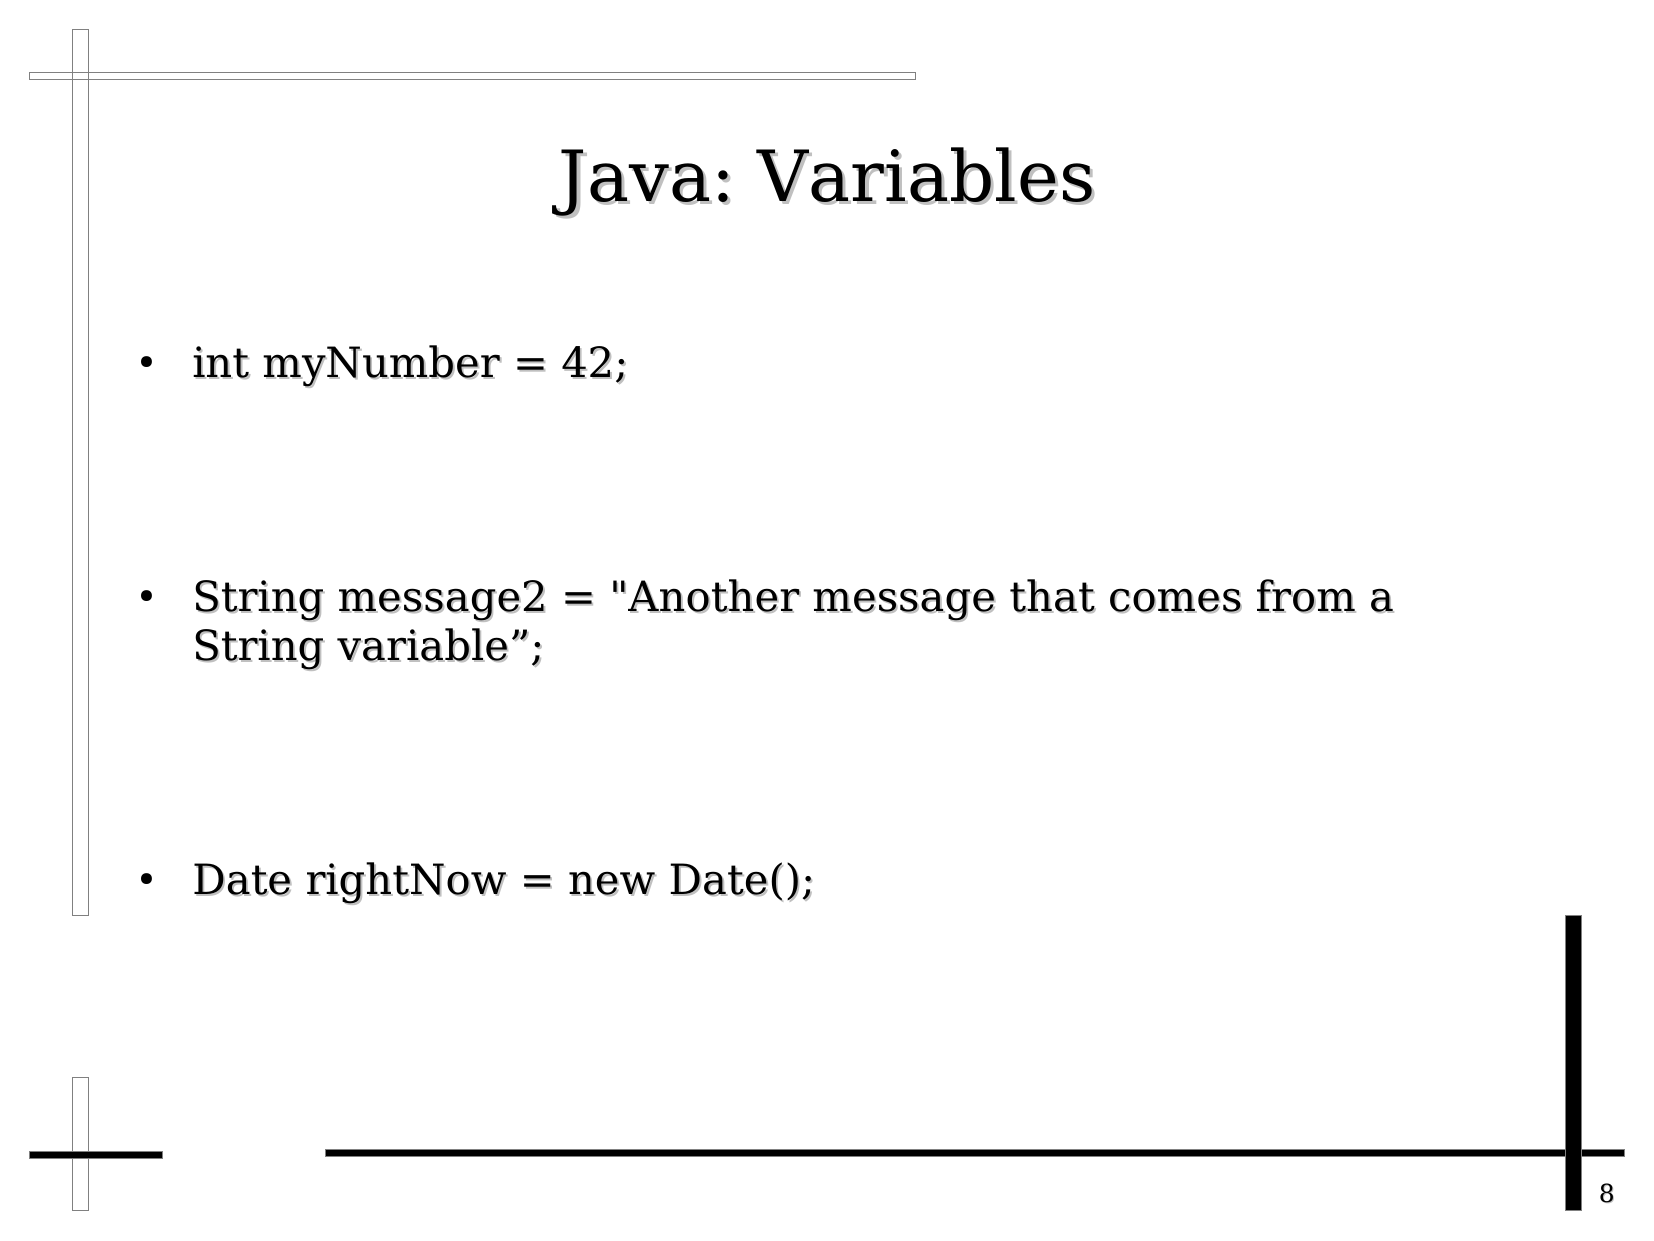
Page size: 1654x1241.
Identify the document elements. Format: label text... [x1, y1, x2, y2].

title Java: Variables [121, 88, 1534, 266]
list int myNumber = 42; String message2 = "Another message that comes from a String variable”; Date rightNow = new Date(); [121, 338, 1534, 1044]
